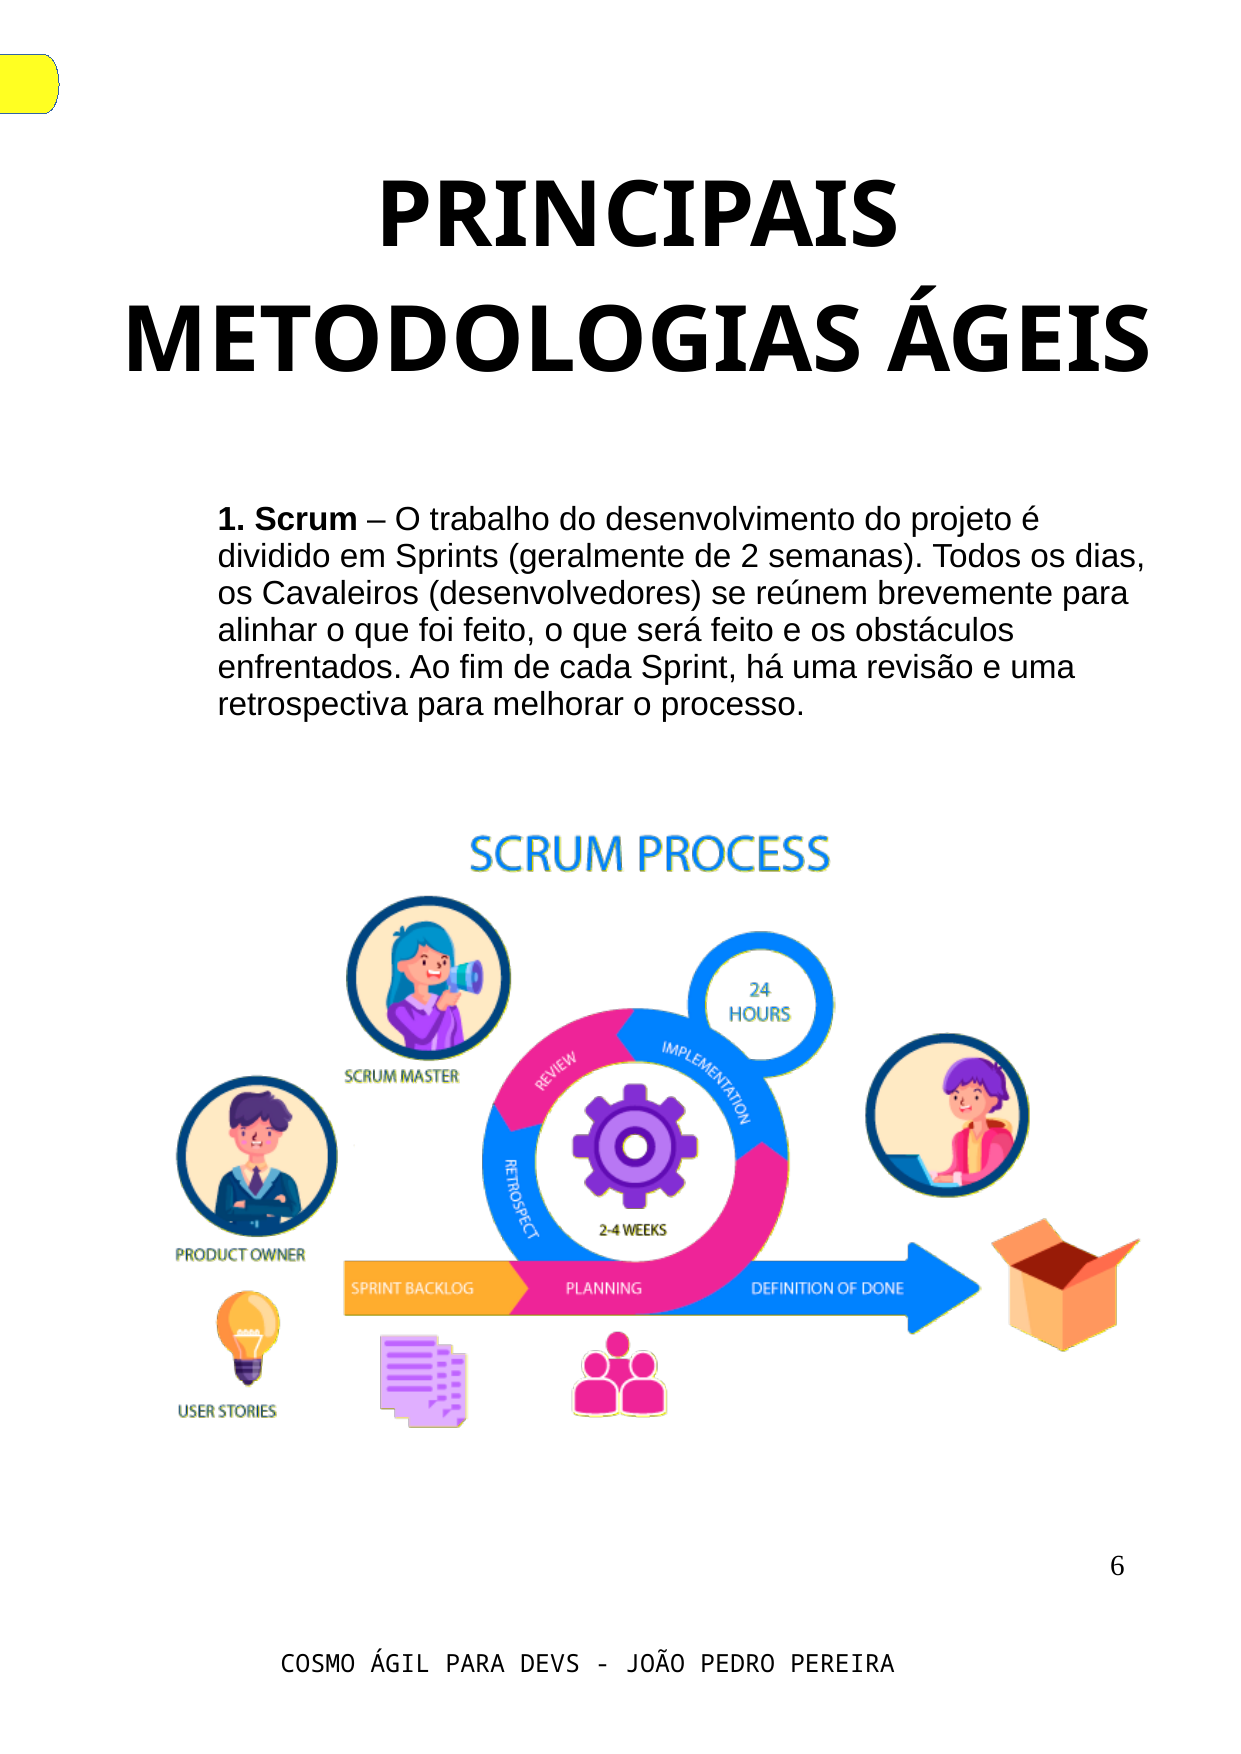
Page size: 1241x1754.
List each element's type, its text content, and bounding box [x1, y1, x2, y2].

title Principais Metodologias Ágeis [29, 113, 1241, 559]
picture [118, 767, 1182, 1477]
text_box COSMO ÁGIL PARA DEVS - JOÃO PEDRO PEREIRA [265, 1638, 1207, 1695]
list 1. Scrum – O trabalho do desenvolvimento do projeto é dividido em Sprints (geralmente de 2 semanas). Todos os dias, os Cavaleiros (desenvolvedores) se reúnem brevemente para alinhar o que foi feito, o que será feito e os obstáculos enfrentados. Ao fim de cada Sprint, há uma revisão e uma retrospectiva para melhorar o processo. [141, 559, 1152, 767]
text_box [0, 54, 60, 114]
